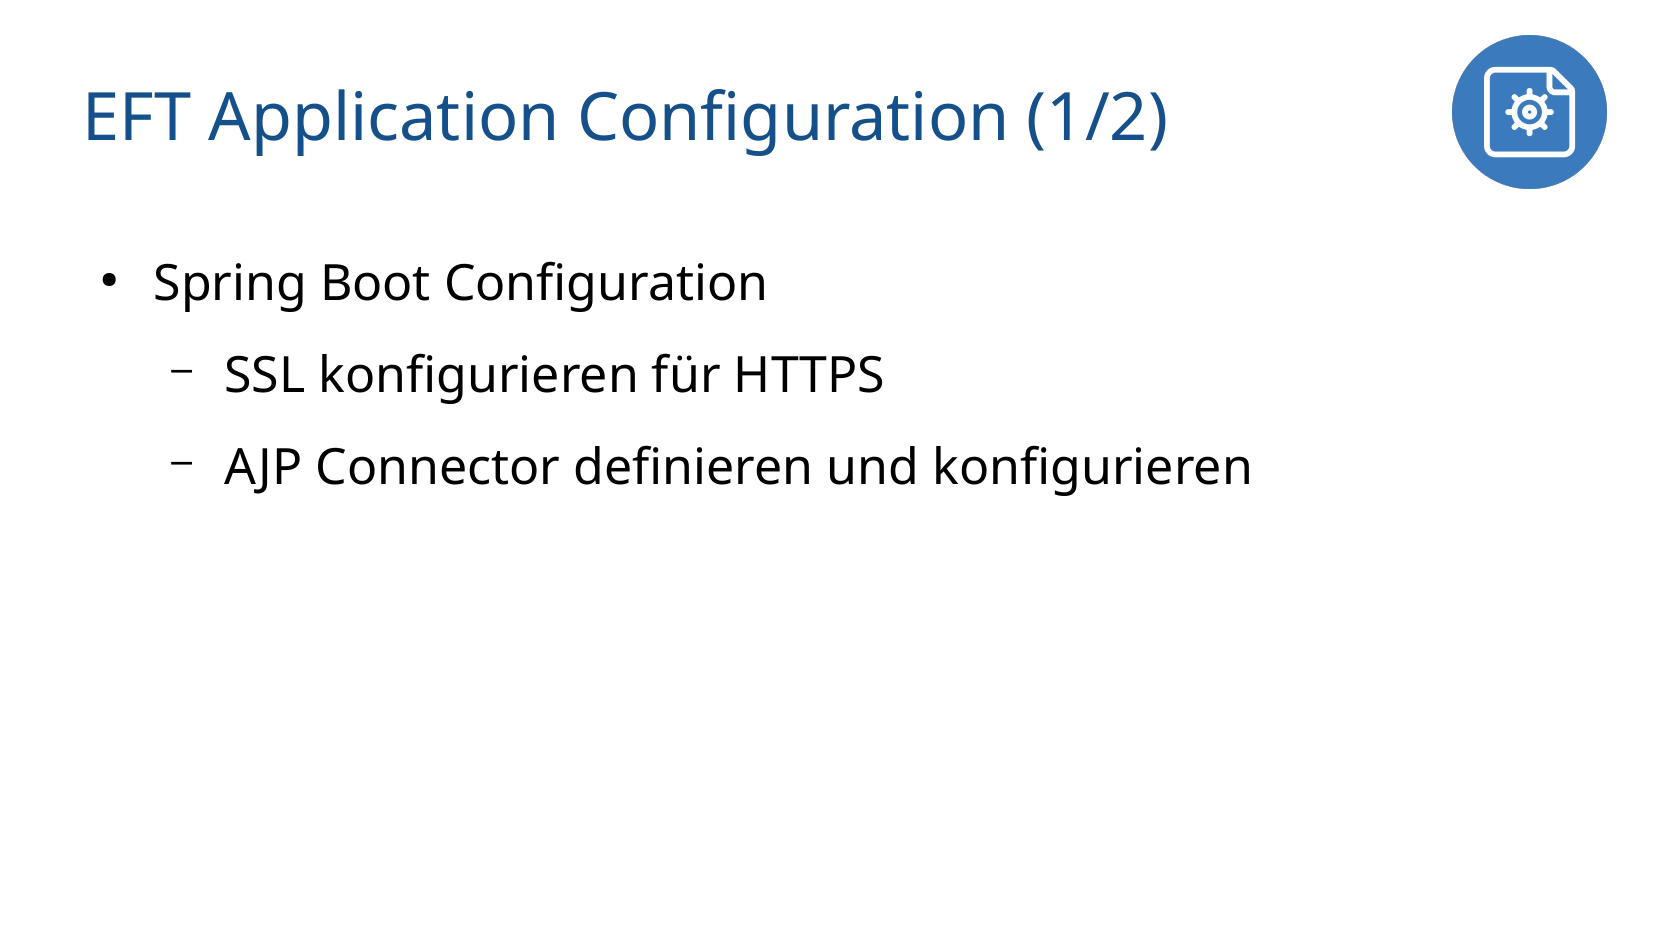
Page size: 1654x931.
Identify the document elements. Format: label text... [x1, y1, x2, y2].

title EFT Application Configuration (1/2) [82, 37, 1571, 193]
list Spring Boot Configuration SSL konfigurieren für HTTPS AJP Connector definieren und konfigurieren [82, 247, 1571, 787]
picture [1452, 35, 1607, 189]
